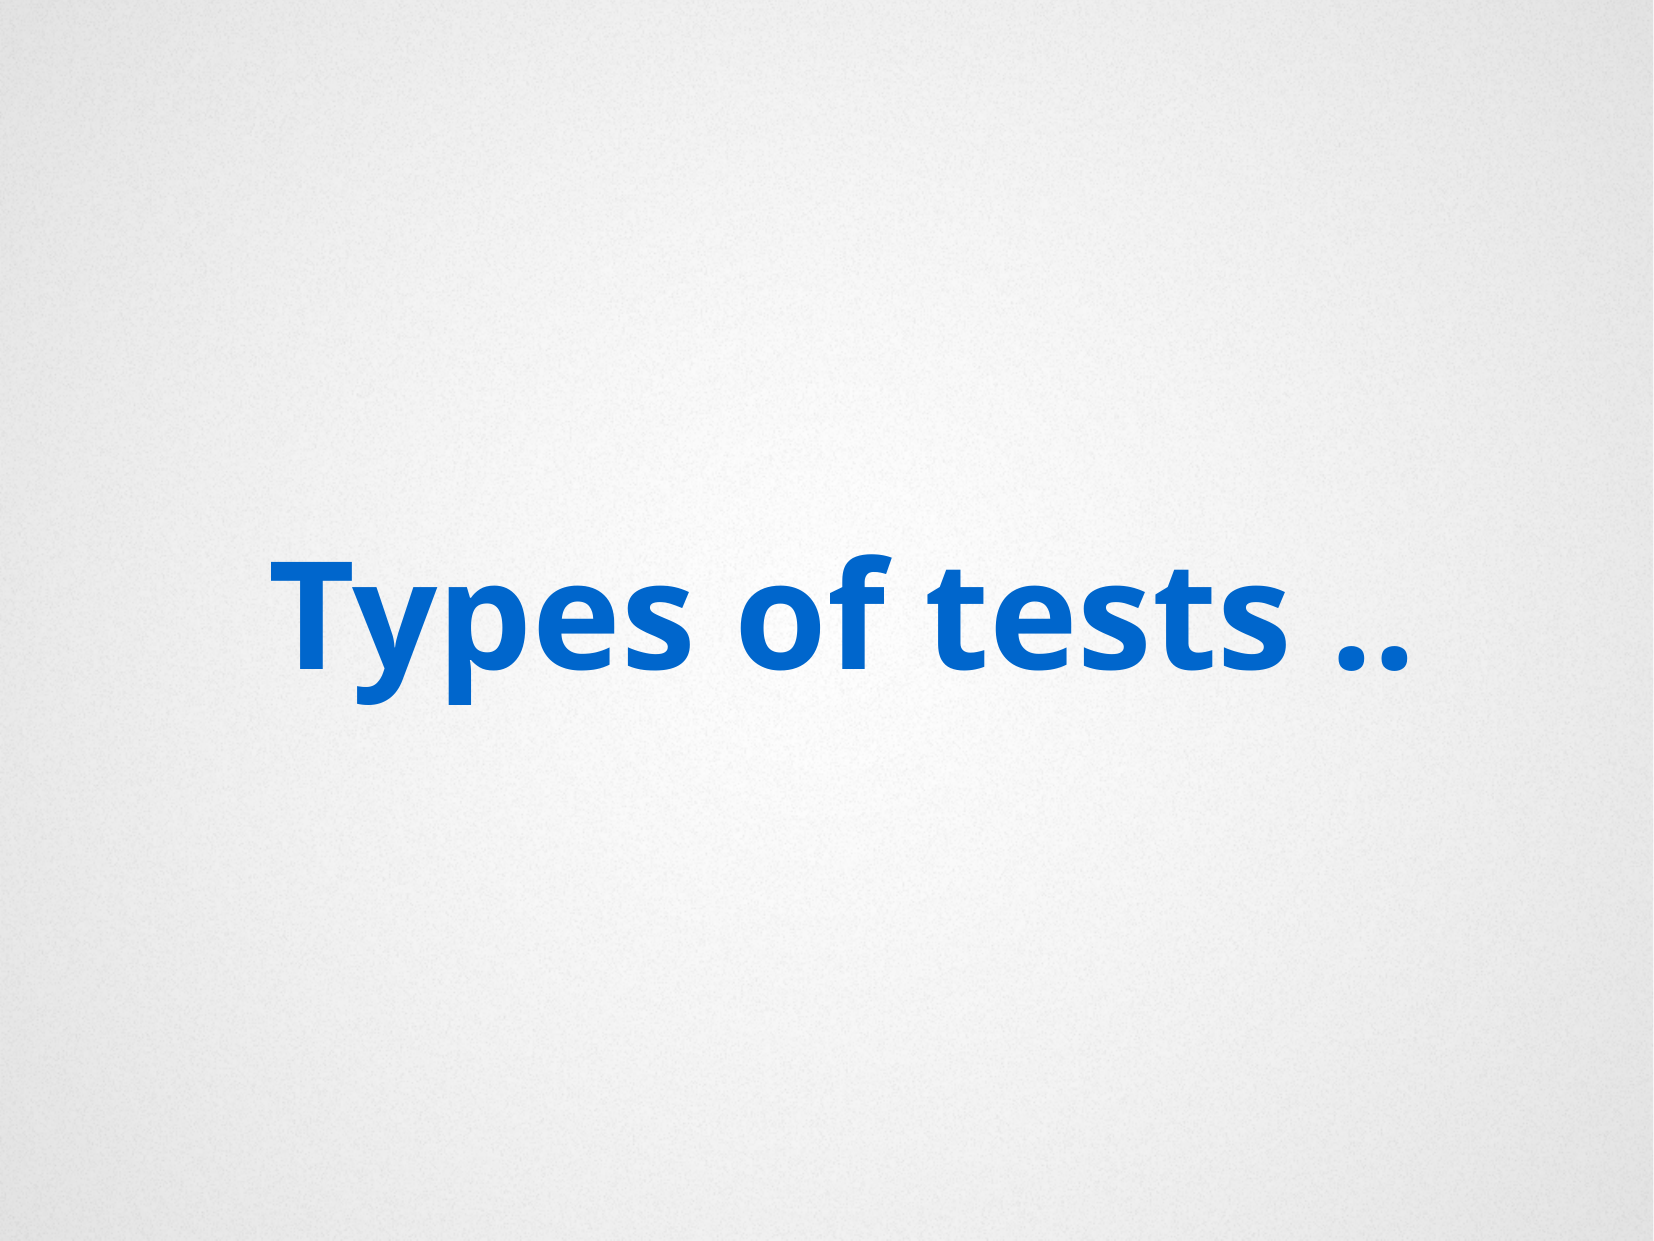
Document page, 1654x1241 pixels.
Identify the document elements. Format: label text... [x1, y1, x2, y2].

picture [0, 0, 1654, 1241]
text_box Types of tests .. [355, 488, 1331, 735]
